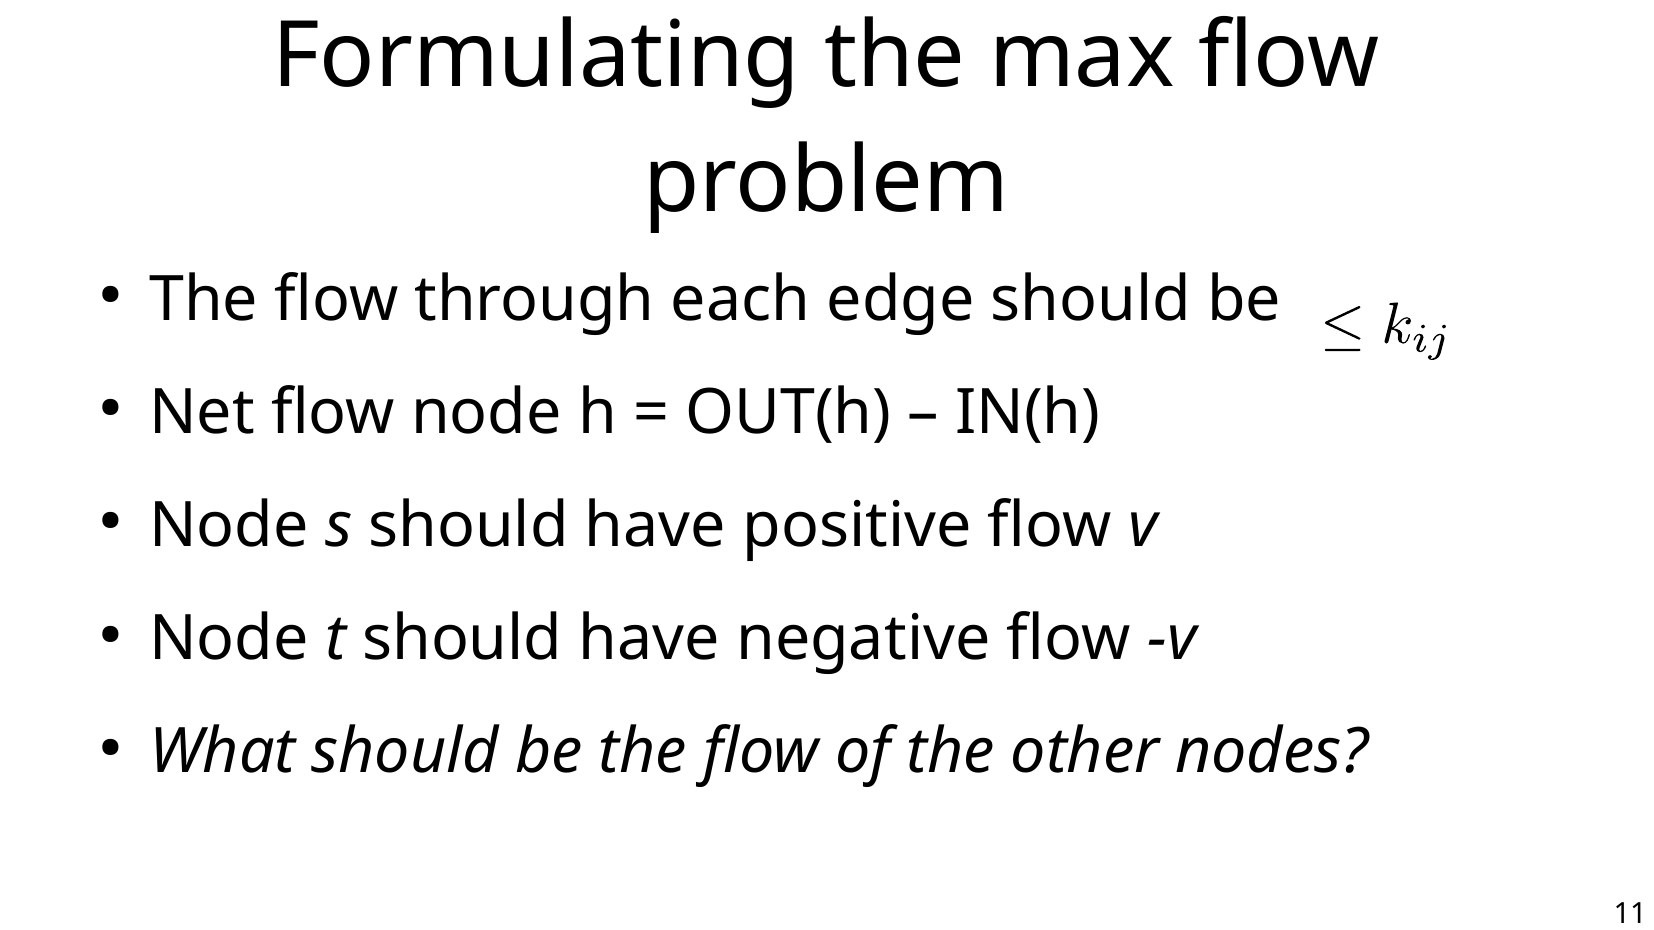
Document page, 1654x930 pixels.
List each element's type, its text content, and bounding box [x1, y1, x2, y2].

list The flow through each edge should be Net flow node h = OUT(h) – IN(h) Node s should have positive flow v Node t should have negative flow -v What should be the flow of the other nodes? [82, 290, 1571, 930]
title Formulating the max flow problem [82, 49, 1571, 257]
text_box [1320, 302, 1450, 360]
